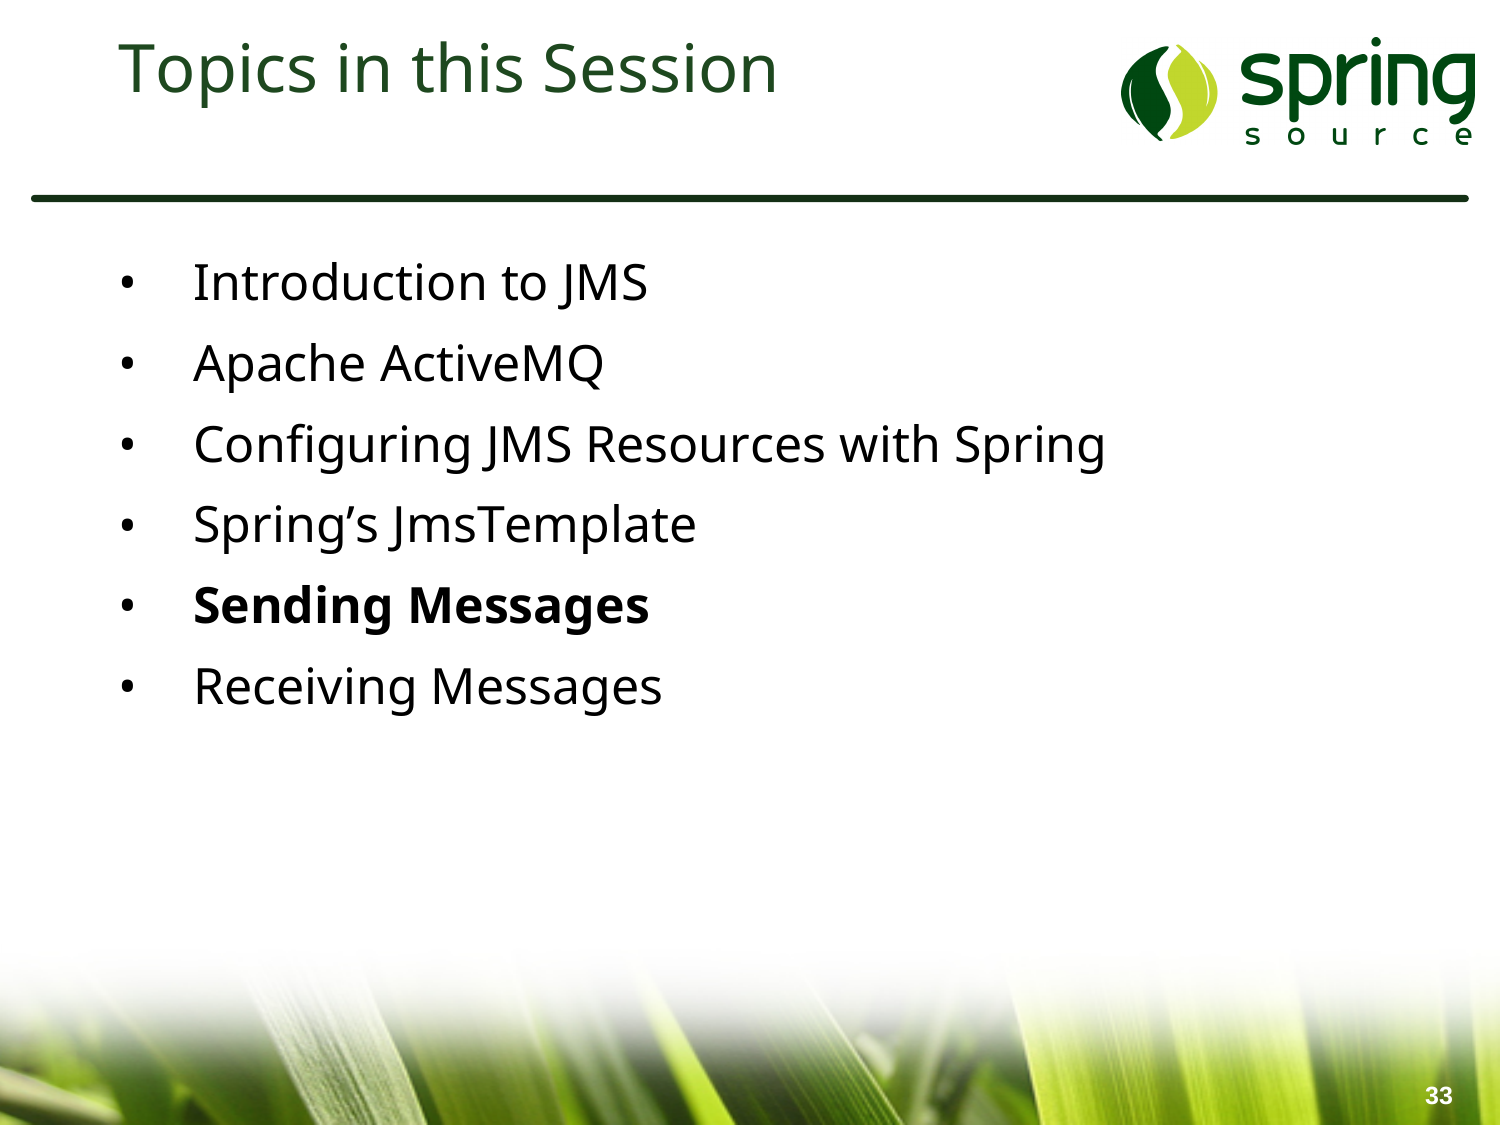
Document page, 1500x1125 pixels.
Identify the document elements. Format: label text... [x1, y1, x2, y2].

picture [0, 944, 1500, 1125]
title Topics in this Session [104, 13, 1137, 177]
picture [1137, 37, 1475, 145]
list Introduction to JMS Apache ActiveMQ Configuring JMS Resources with Spring Spring’s JmsTemplate Sending Messages Receiving Messages [103, 239, 1394, 903]
